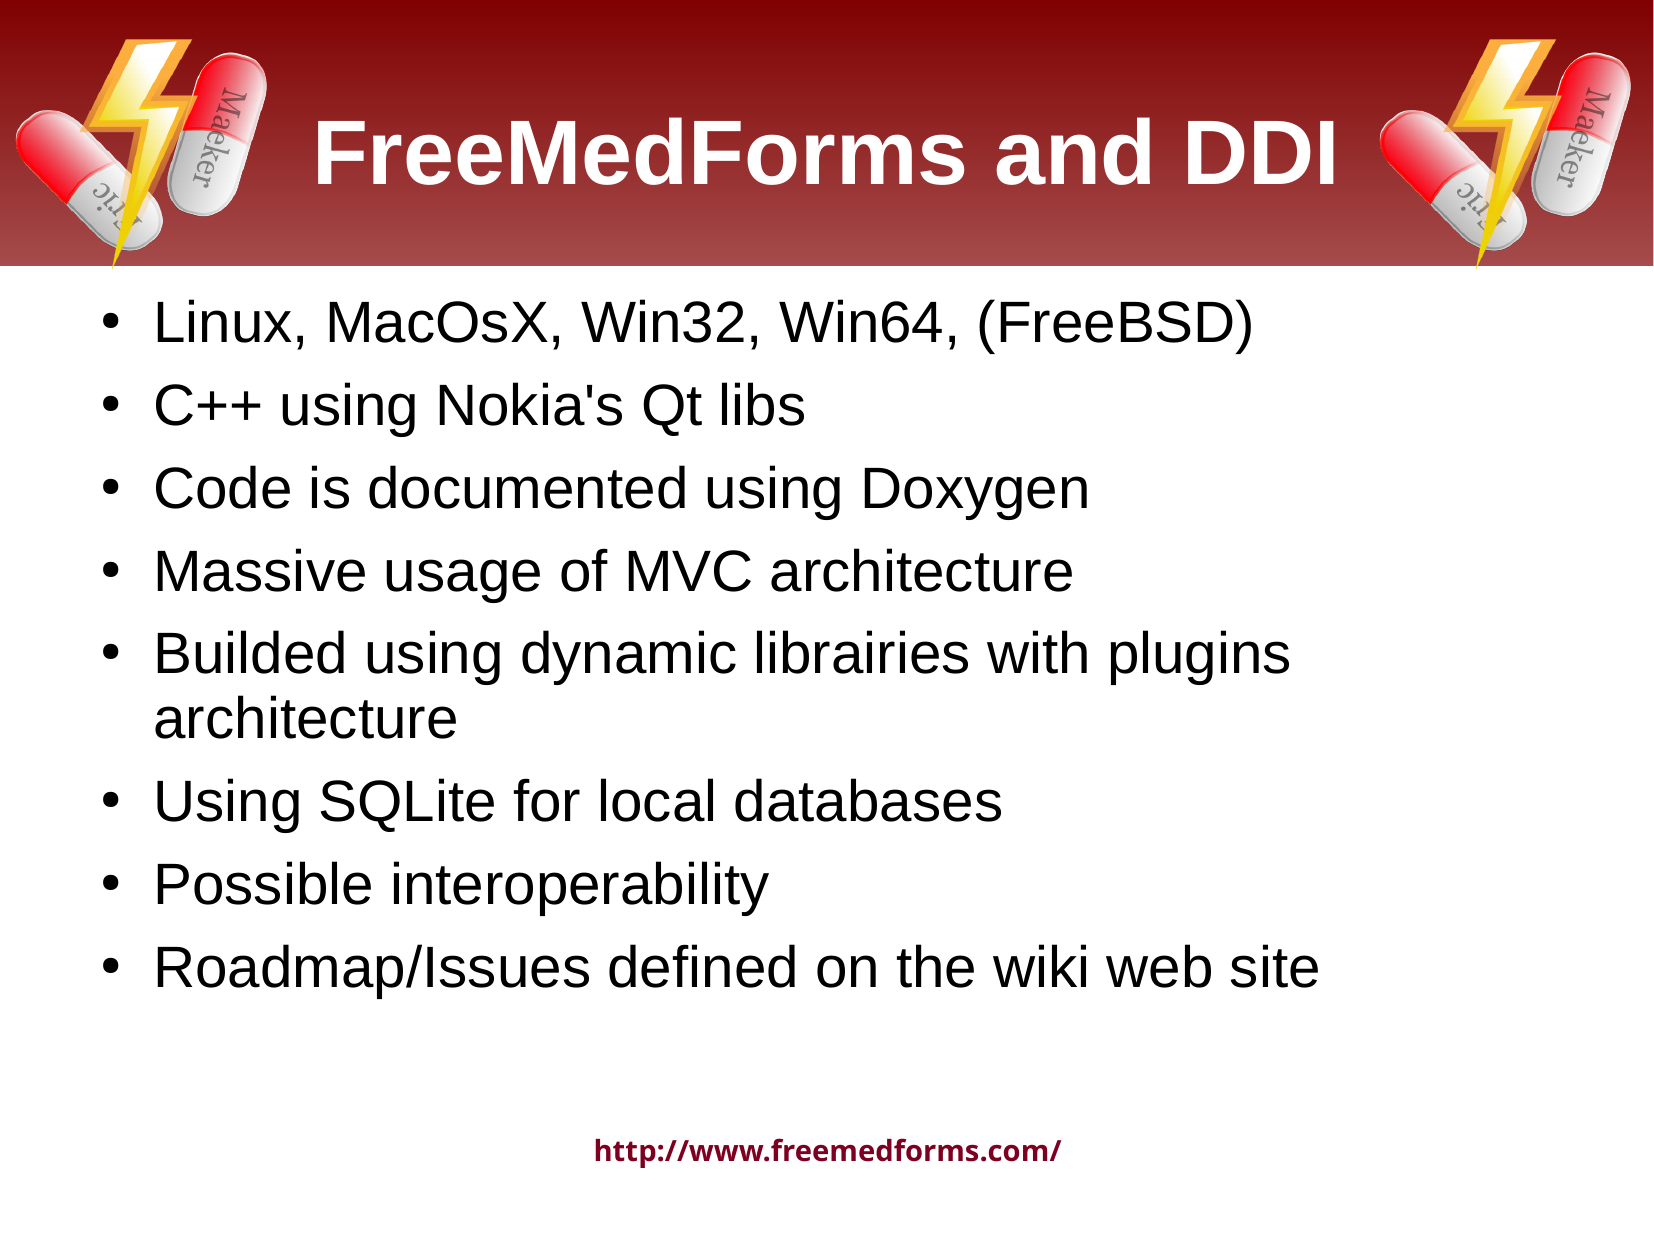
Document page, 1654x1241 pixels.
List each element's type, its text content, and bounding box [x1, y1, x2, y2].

picture [0, 29, 271, 273]
title FreeMedForms and DDI [295, 49, 1359, 257]
picture [1364, 29, 1635, 273]
list Linux, MacOsX, Win32, Win64, (FreeBSD) C++ using Nokia's Qt libs Code is documented using Doxygen Massive usage of MVC architecture Builded using dynamic librairies with plugins architecture Using SQLite for local databases Possible interoperability Roadmap/Issues defined on the wiki web site [82, 290, 1571, 1000]
